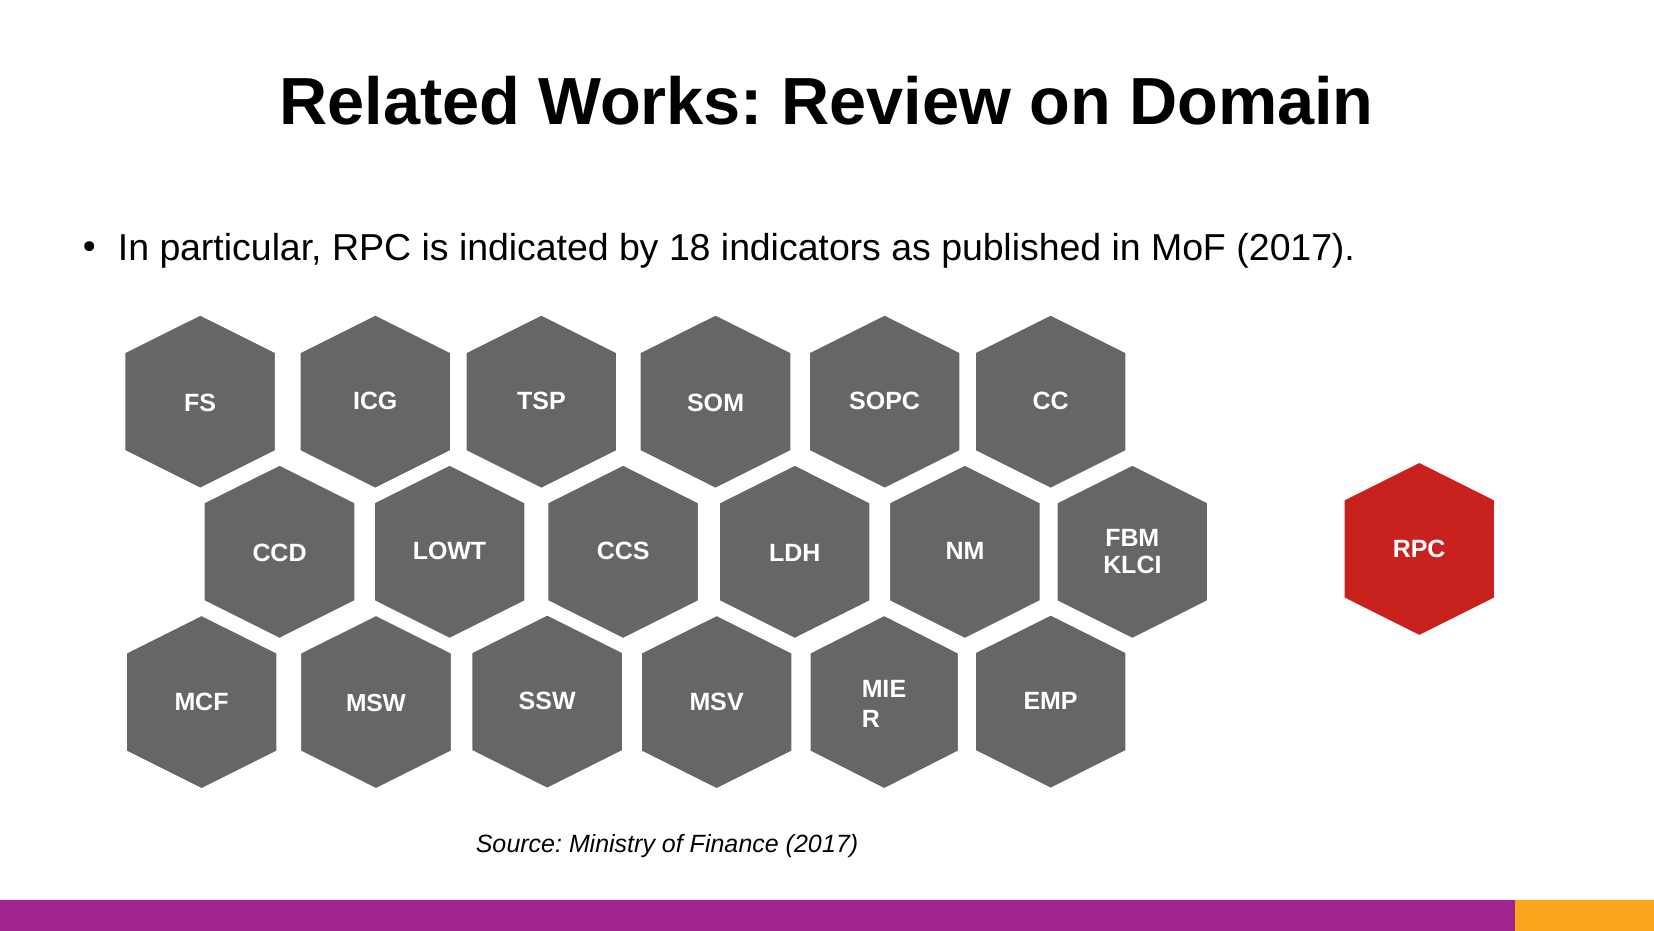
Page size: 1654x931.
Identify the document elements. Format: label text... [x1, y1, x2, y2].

text_box ICG [298, 313, 453, 491]
text_box Related Works: Review on Domain [83, 37, 1572, 166]
text_box MSV [639, 613, 794, 791]
text_box MSW [299, 613, 453, 791]
text_box MIER [808, 613, 961, 791]
text_box Source: Ministry of Finance (2017) [120, 822, 1216, 894]
text_box CCS [546, 463, 701, 641]
text_box FBM KLCI [1055, 463, 1210, 641]
text_box TSP [464, 313, 619, 491]
text_box RPC [1342, 460, 1497, 638]
text_box LDH [717, 463, 872, 641]
text_box SOM [638, 313, 793, 491]
text_box NM [887, 463, 1042, 641]
text_box MCF [124, 613, 279, 791]
text_box EMP [973, 613, 1128, 791]
text_box LOWT [372, 463, 527, 641]
text_box SSW [470, 613, 625, 791]
text_box SOPC [807, 313, 962, 491]
text_box CC [973, 313, 1128, 491]
text_box In particular, RPC is indicated by 18 indicators as published in MoF (2017). [67, 218, 1576, 444]
text_box [0, 900, 1654, 931]
text_box FS [123, 313, 278, 491]
text_box CCD [202, 463, 357, 641]
